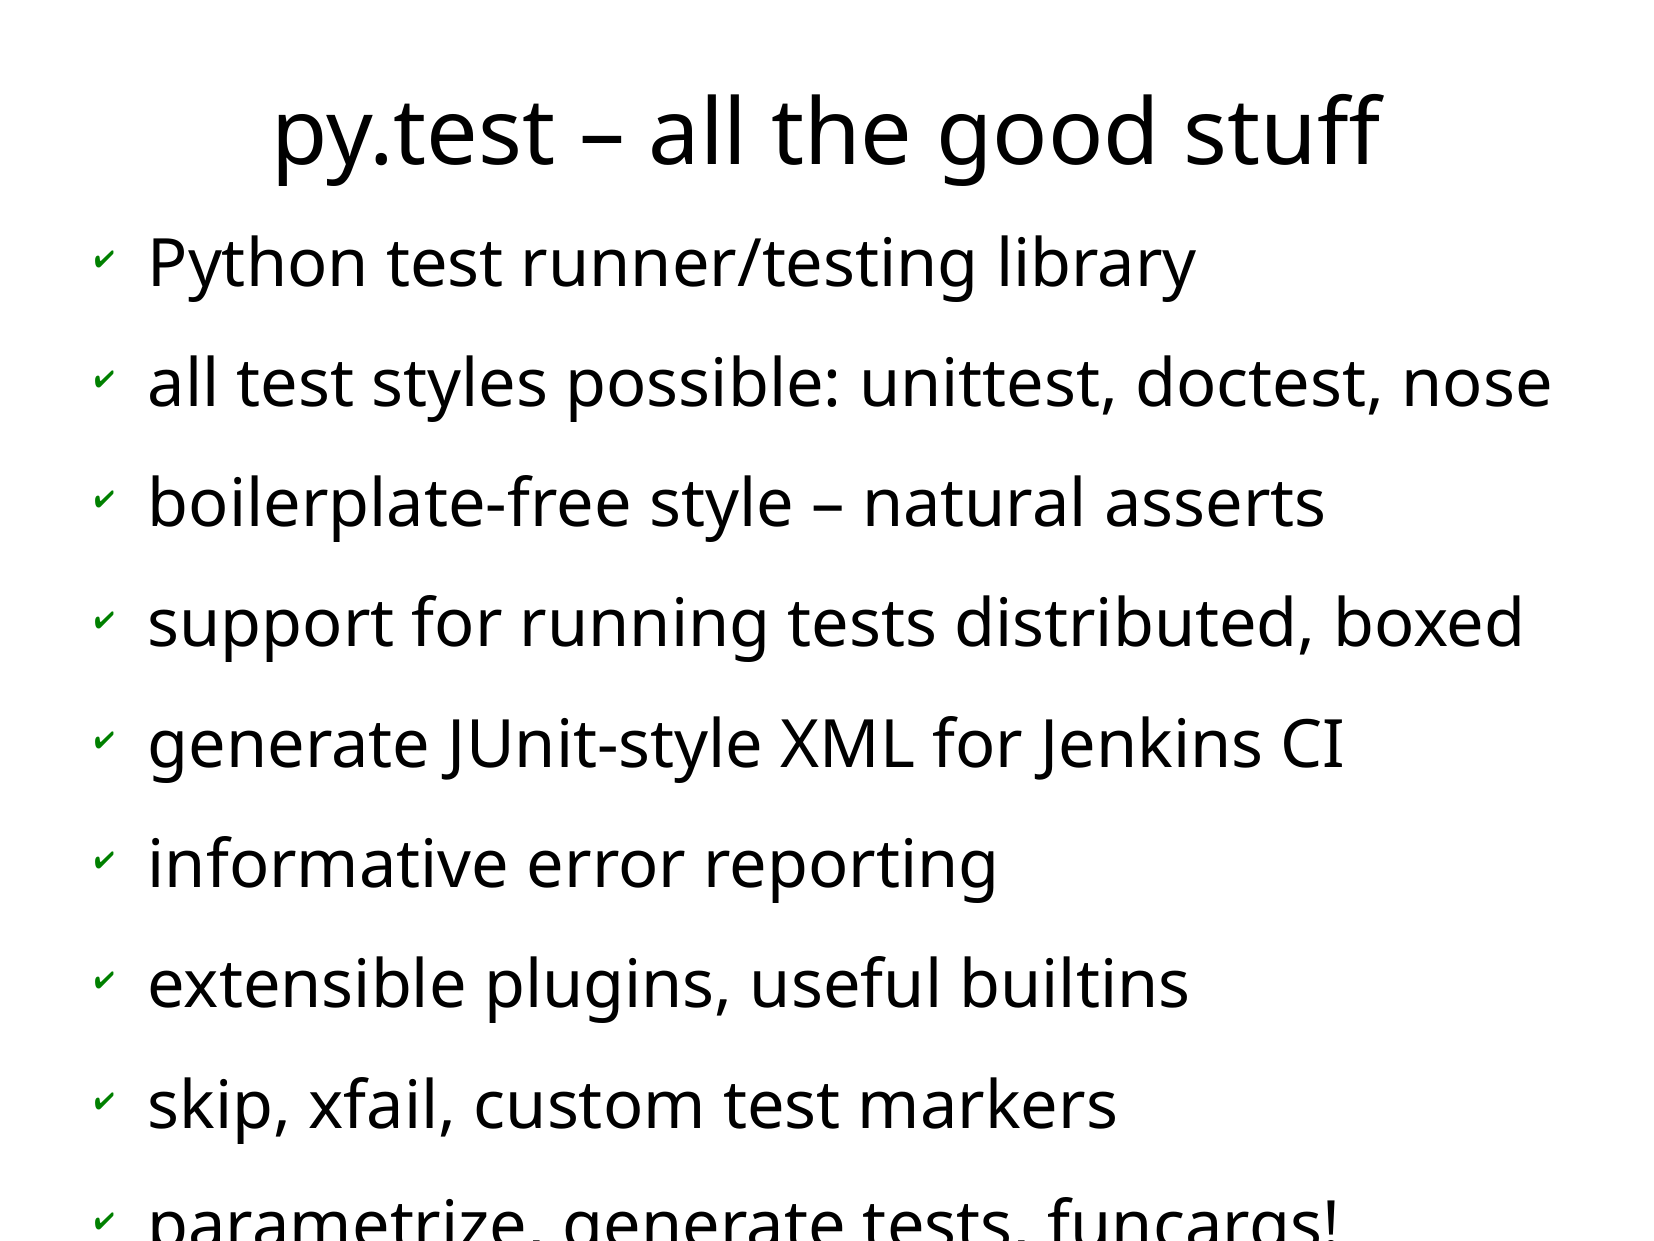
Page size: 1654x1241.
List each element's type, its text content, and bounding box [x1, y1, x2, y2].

title py.test – all the good stuff [82, 25, 1571, 233]
list Python test runner/testing library all test styles possible: unittest, doctest, nose boilerplate-free style – natural asserts support for running tests distributed, boxed generate JUnit-style XML for Jenkins CI informative error reporting extensible plugins, useful builtins skip, xfail, custom test markers parametrize, generate tests, funcargs! [76, 94, 1565, 1211]
